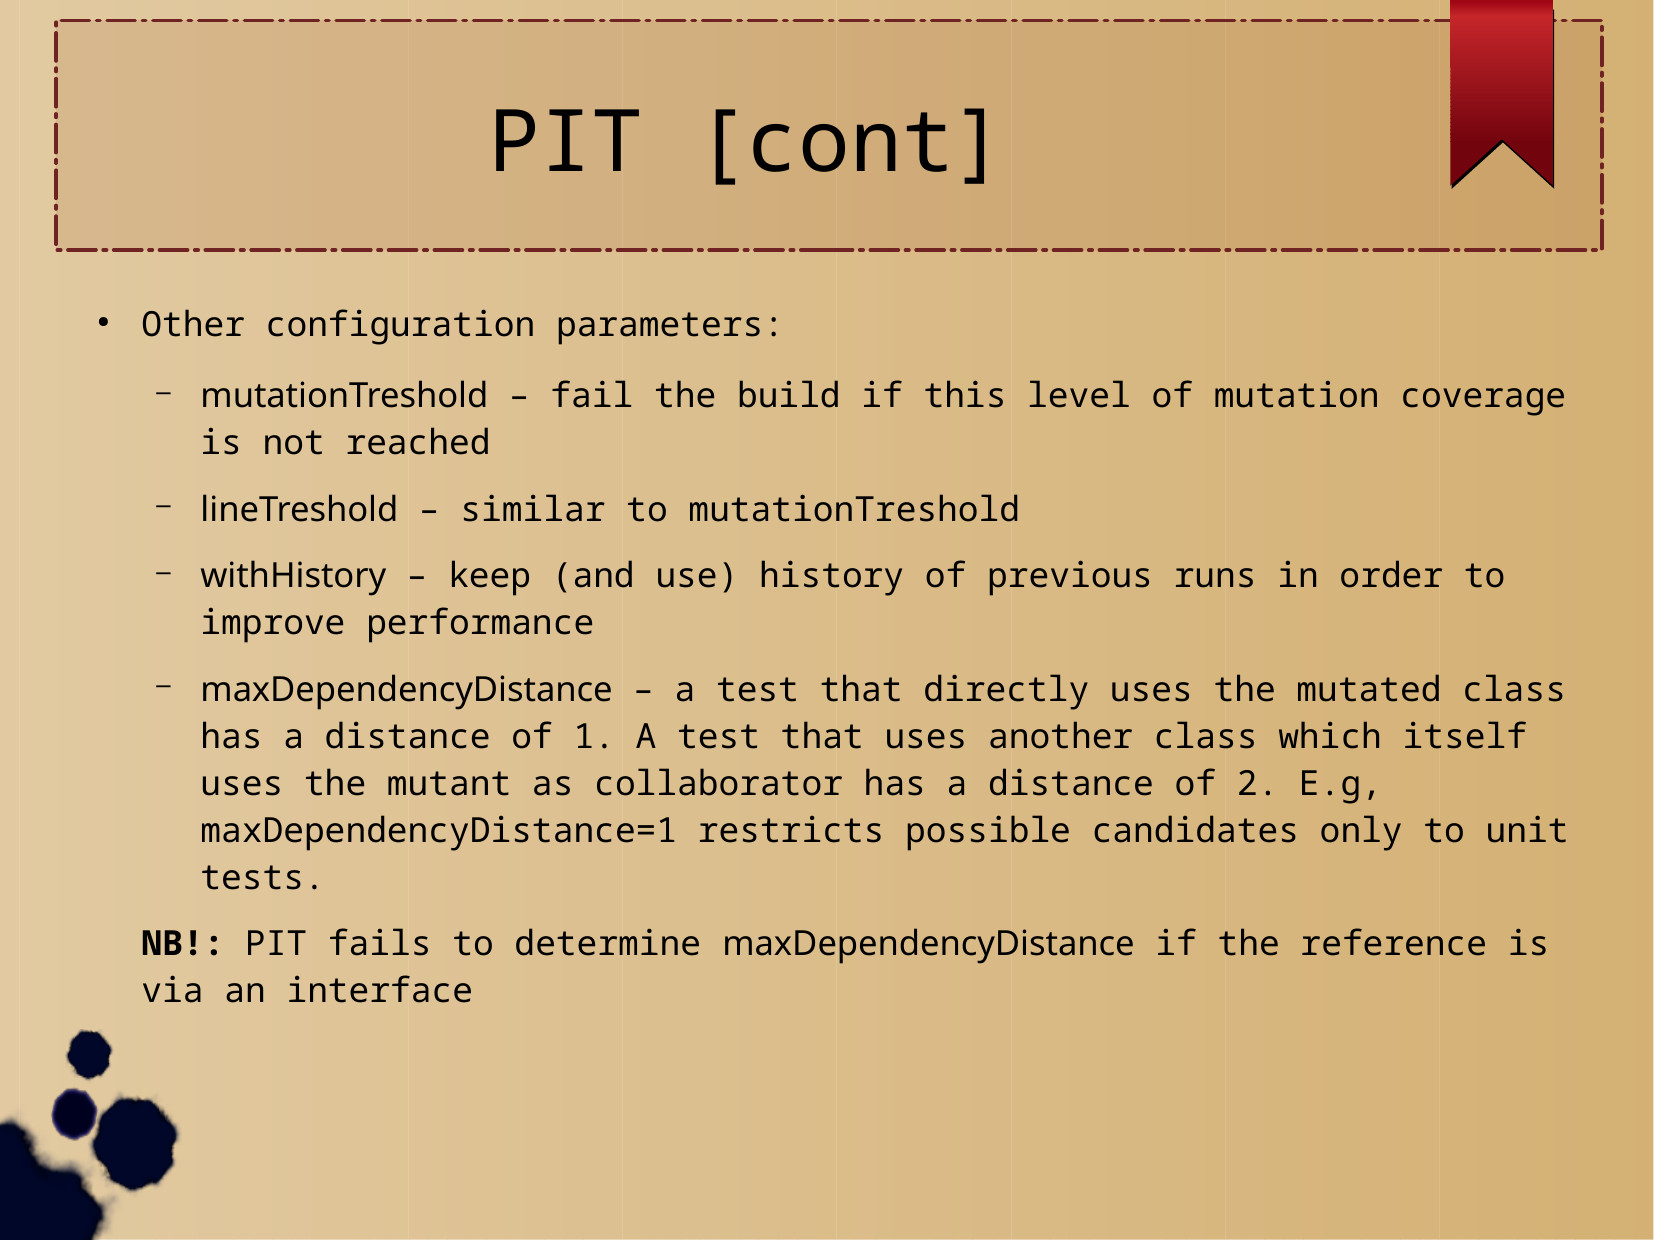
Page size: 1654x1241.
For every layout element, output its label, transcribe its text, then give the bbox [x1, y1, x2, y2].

list Other configuration parameters: mutationTreshold – fail the build if this level of mutation coverage is not reached lineTreshold – similar to mutationTreshold withHistory – keep (and use) history of previous runs in order to improve performance maxDependencyDistance – a test that directly uses the mutated class has a distance of 1. A test that uses another class which itself uses the mutant as collaborator has a distance of 2. E.g, maxDependencyDistance=1 restricts possible candidates only to unit tests. NB!: PIT fails to determine maxDependencyDistance if the reference is via an interface [82, 299, 1571, 1019]
title PIT [cont] [82, 47, 1412, 229]
